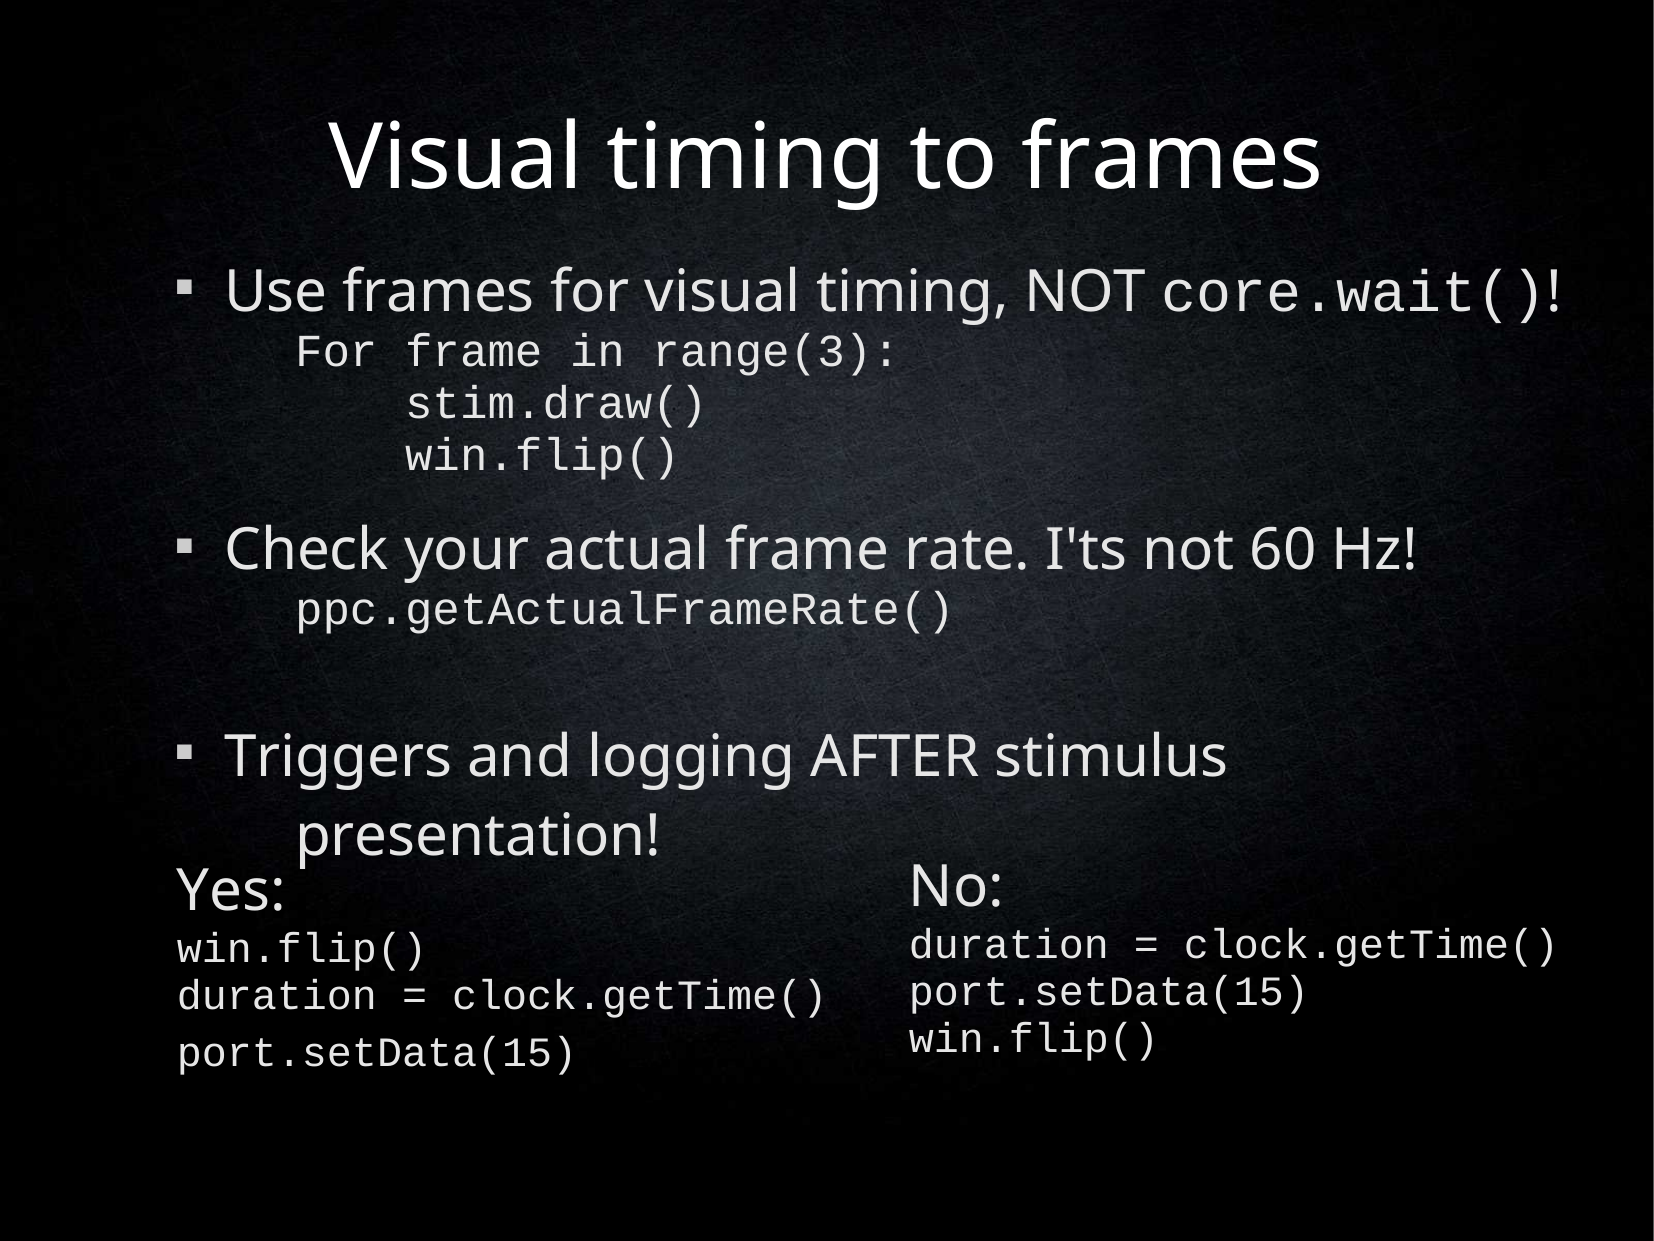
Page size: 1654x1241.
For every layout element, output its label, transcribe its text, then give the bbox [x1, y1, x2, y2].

list Use frames for visual timing, NOT core.wait()! For frame in range(3): stim.draw() win.flip() Check your actual frame rate. I'ts not 60 Hz! ppc.getActualFrameRate() Triggers and logging AFTER stimulus presentation! [82, 248, 1571, 1068]
title Visual timing to frames [82, 49, 1571, 248]
text_box No: duration = clock.getTime() port.setData(15) win.flip() [908, 844, 1654, 1067]
picture [0, 0, 1654, 1241]
text_box Yes: win.flip() duration = clock.getTime() port.setData(15) [176, 848, 1217, 1087]
